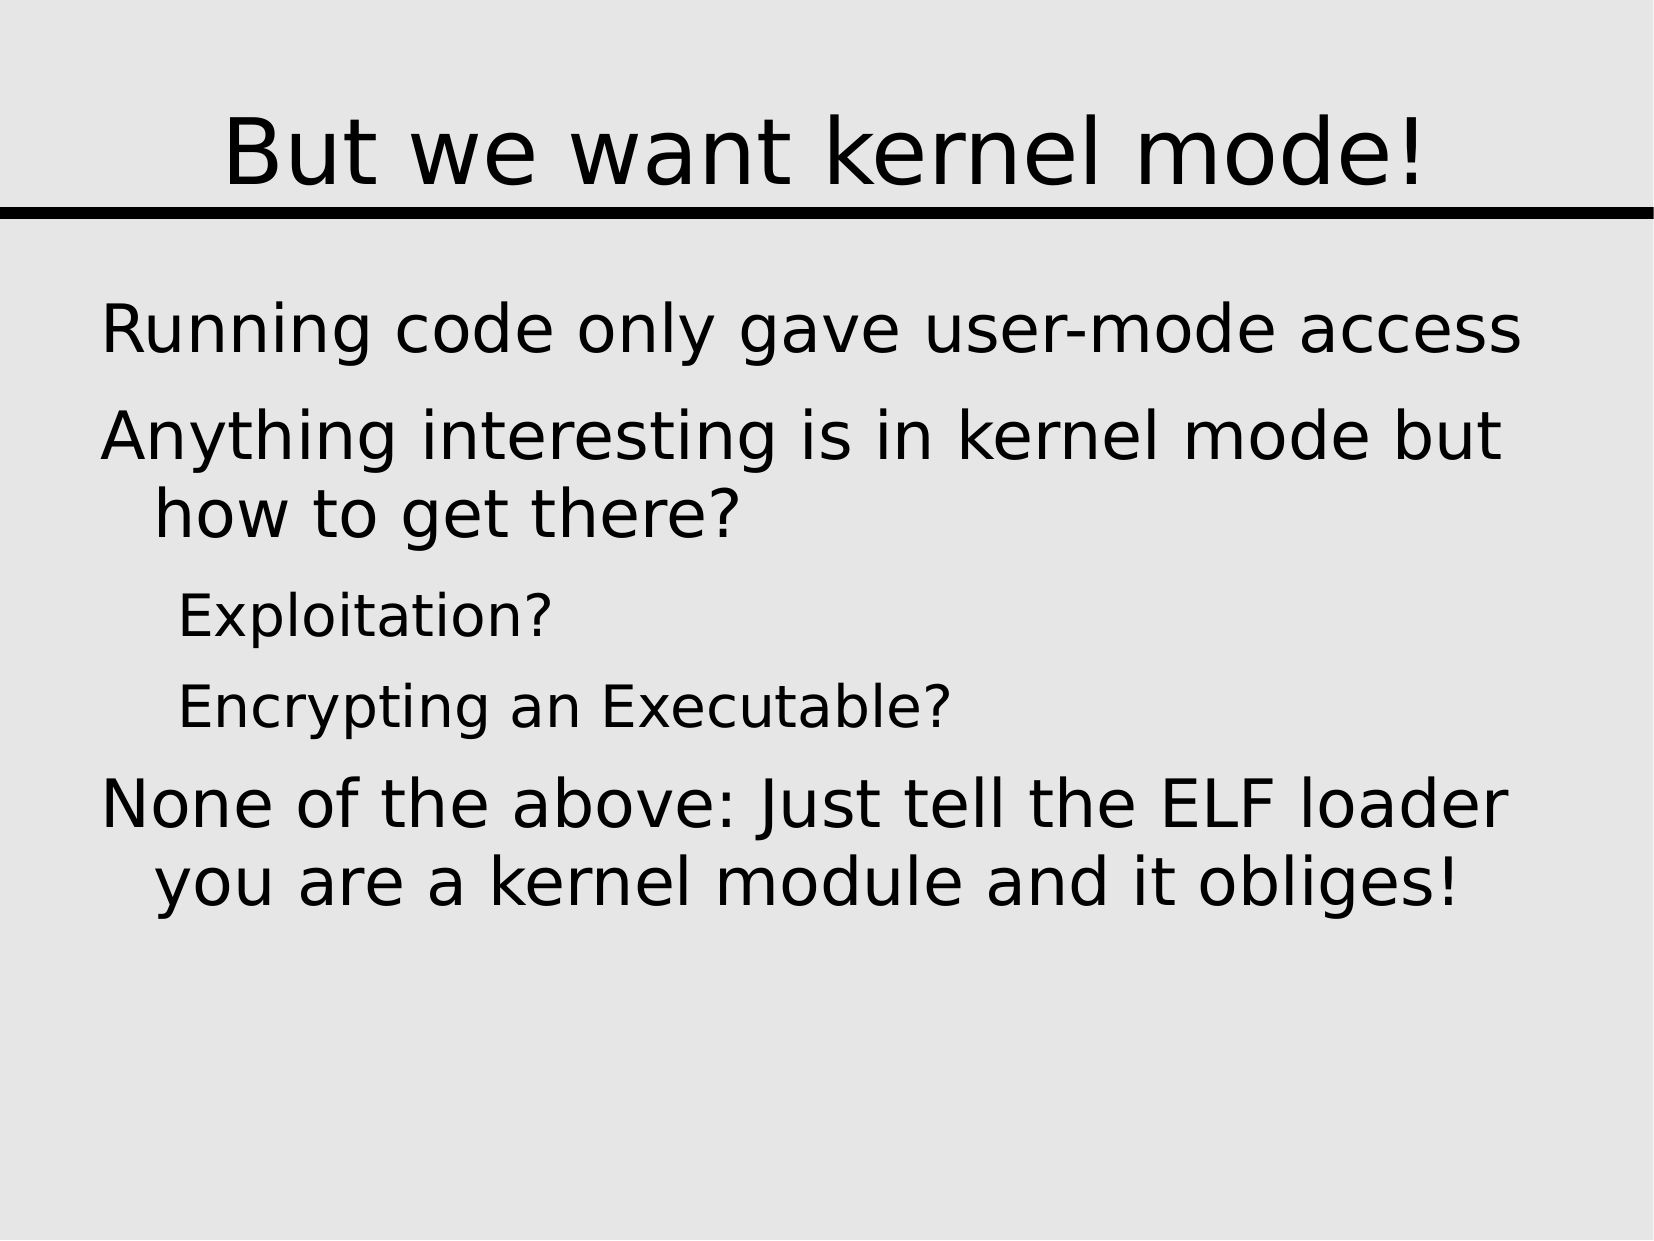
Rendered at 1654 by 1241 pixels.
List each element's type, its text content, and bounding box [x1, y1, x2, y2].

title But we want kernel mode! [82, 56, 1571, 250]
list Running code only gave user-mode access Anything interesting is in kernel mode but how to get there? Exploitation? Encrypting an Executable? None of the above: Just tell the ELF loader you are a kernel module and it obliges! [82, 290, 1571, 1094]
